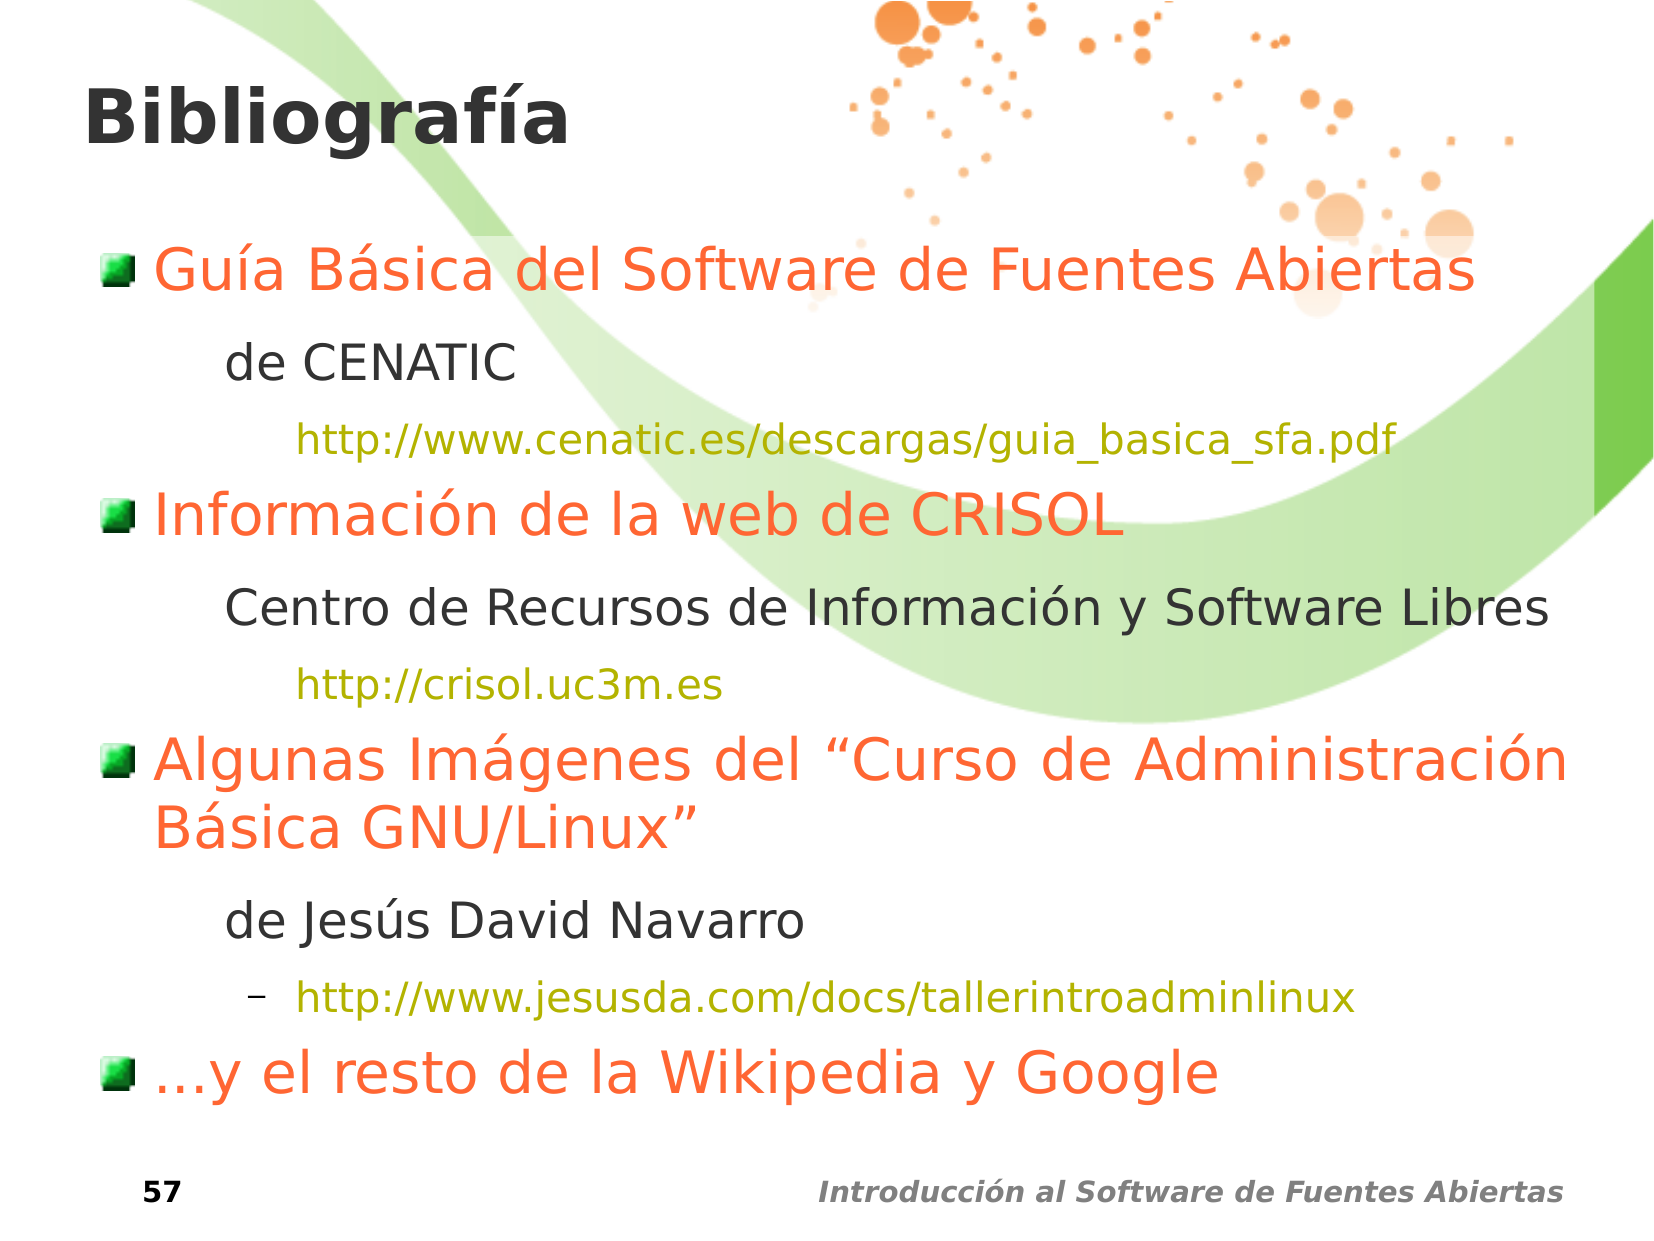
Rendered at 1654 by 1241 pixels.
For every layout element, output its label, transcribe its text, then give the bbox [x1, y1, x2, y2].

title Bibliografía [82, 36, 1571, 200]
list Guía Básica del Software de Fuentes Abiertas de CENATIC http://www.cenatic.es/descargas/guia_basica_sfa.pdf Información de la web de CRISOL Centro de Recursos de Información y Software Libres http://crisol.uc3m.es Algunas Imágenes del “Curso de Administración Básica GNU/Linux” de Jesús David Navarro http://www.jesusda.com/docs/tallerintroadminlinux ...y el resto de la Wikipedia y Google [82, 236, 1571, 1137]
picture [185, 0, 1654, 754]
